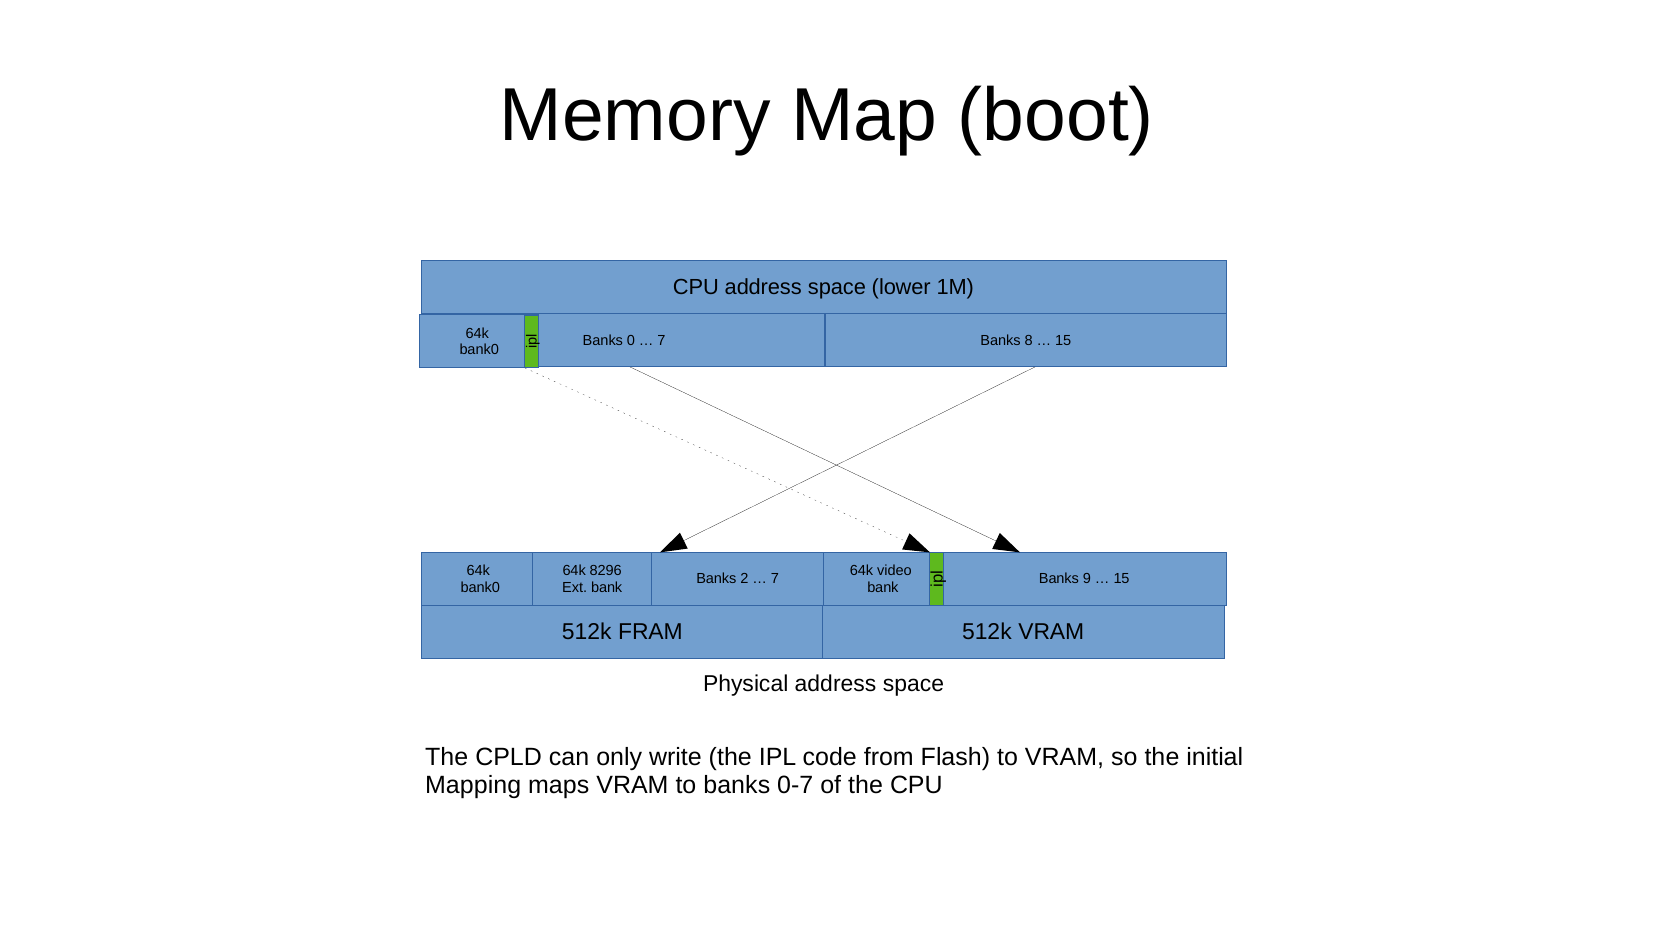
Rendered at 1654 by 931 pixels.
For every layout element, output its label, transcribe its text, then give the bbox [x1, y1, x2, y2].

text_box Banks 2 … 7 [651, 552, 824, 606]
title Memory Map (boot) [82, 37, 1571, 193]
text_box 512k FRAM [421, 606, 822, 659]
text_box Physical address space [421, 657, 1227, 711]
text_box Banks 0 … 7 [423, 313, 825, 367]
text_box 64k video bank [824, 552, 929, 606]
text_box ipl [524, 315, 539, 368]
text_box 64k 8296 Ext. bank [532, 552, 651, 606]
text_box CPU address space (lower 1M) [421, 260, 1227, 314]
text_box 64k bank0 [421, 552, 532, 606]
text_box Banks 9 … 15 [944, 552, 1227, 606]
text_box 512k VRAM [822, 606, 1225, 659]
text_box The CPLD can only write (the IPL code from Flash) to VRAM, so the initial Mapping maps VRAM to banks 0-7 of the CPU [410, 735, 1261, 806]
text_box 64k bank0 [419, 314, 539, 368]
text_box ipl [929, 552, 944, 606]
text_box Banks 8 … 15 [825, 313, 1227, 367]
